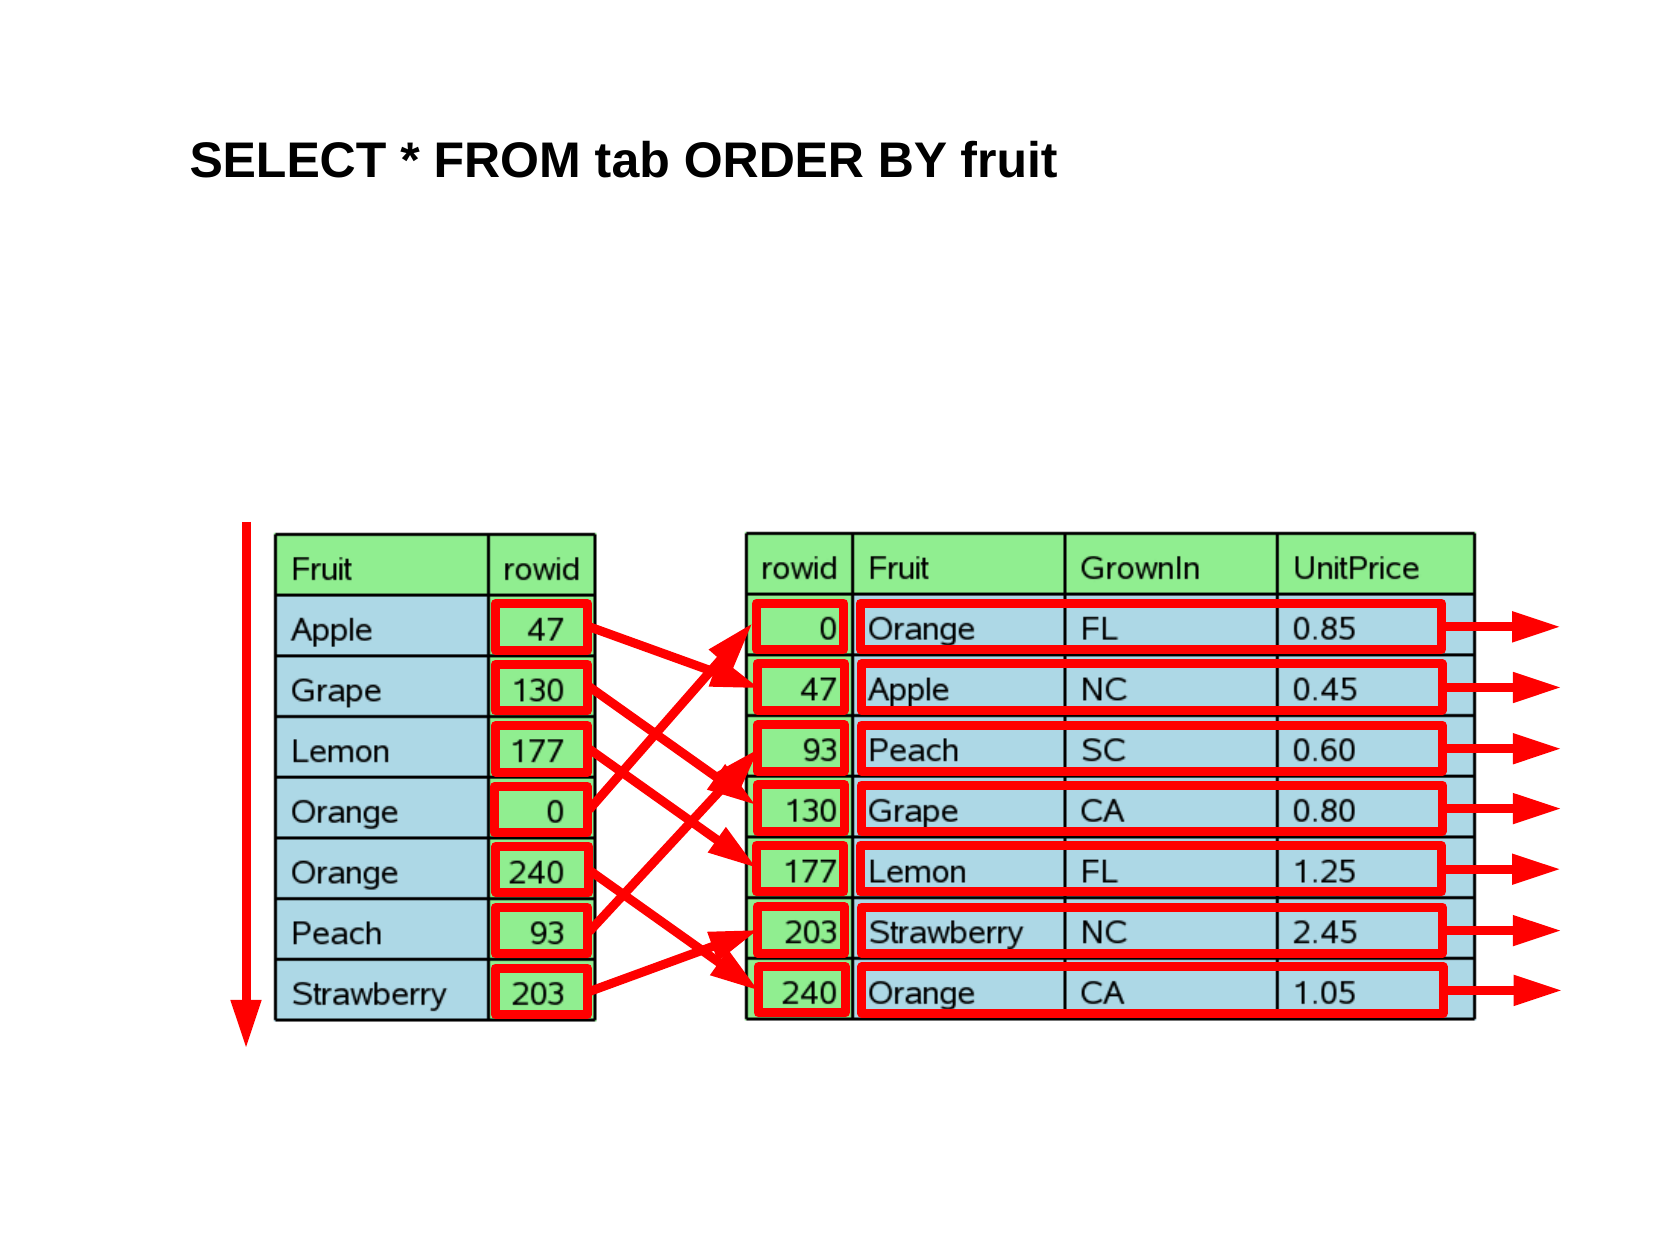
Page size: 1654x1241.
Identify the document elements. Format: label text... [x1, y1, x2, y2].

text_box SELECT * FROM tab ORDER BY fruit [174, 124, 1074, 197]
picture [500, 608, 583, 646]
picture [866, 971, 1439, 1009]
picture [761, 850, 839, 887]
picture [500, 912, 583, 949]
picture [762, 668, 840, 706]
picture [762, 789, 840, 827]
picture [499, 791, 583, 828]
picture [866, 912, 1438, 949]
picture [762, 729, 840, 767]
picture [866, 790, 1438, 827]
picture [866, 668, 1438, 706]
picture [865, 850, 1437, 887]
picture [500, 973, 583, 1010]
picture [763, 971, 841, 1008]
picture [865, 608, 1437, 645]
picture [500, 851, 584, 888]
picture [500, 730, 583, 768]
picture [762, 911, 840, 949]
picture [761, 608, 839, 645]
picture [259, 518, 612, 1037]
picture [866, 730, 1438, 767]
picture [730, 517, 1490, 1036]
picture [500, 669, 583, 706]
